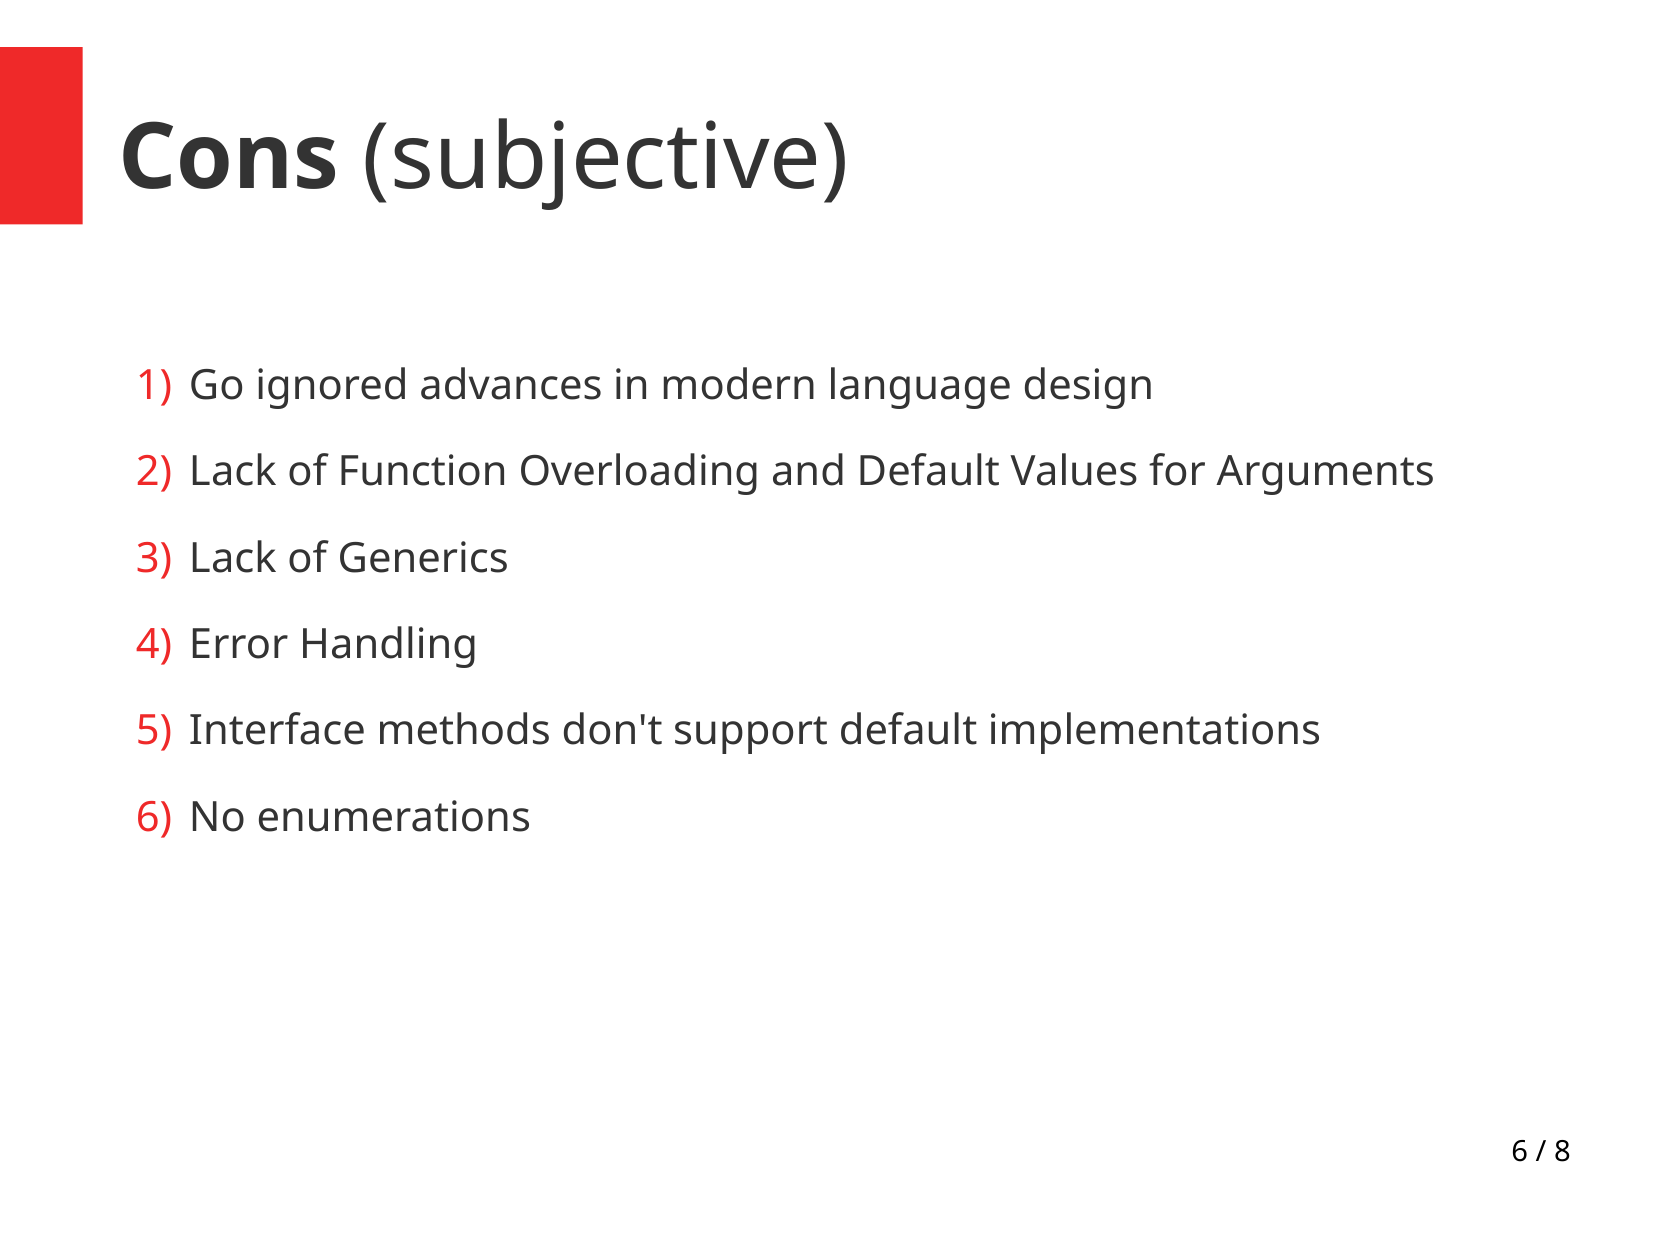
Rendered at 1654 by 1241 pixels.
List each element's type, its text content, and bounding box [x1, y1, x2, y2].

title Cons (subjective) [118, 49, 1571, 257]
list Go ignored advances in modern language design Lack of Function Overloading and Default Values for Arguments Lack of Generics Error Handling Interface methods don't support default implementations No enumerations [118, 354, 1536, 1074]
